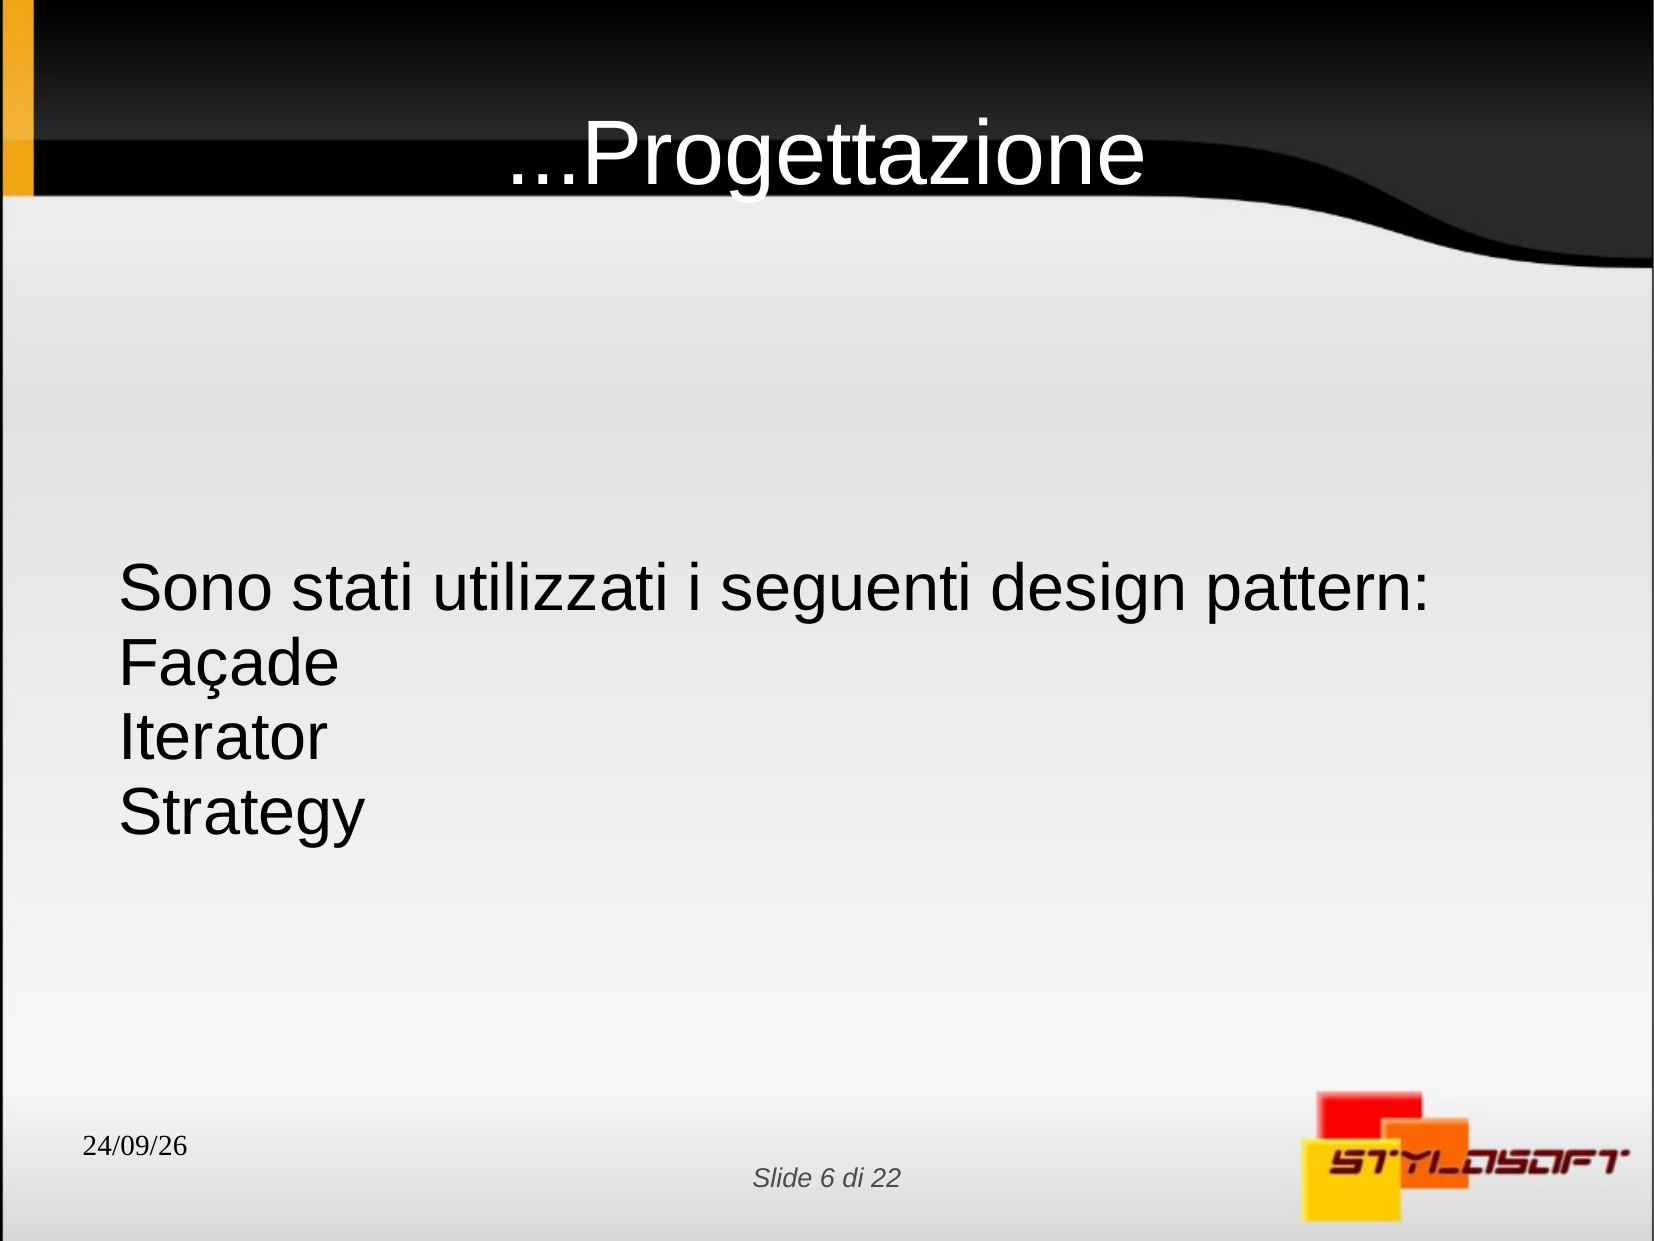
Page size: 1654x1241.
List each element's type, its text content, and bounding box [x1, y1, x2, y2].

subtitle Sono stati utilizzati i seguenti design pattern: Façade Iterator Strategy [82, 297, 1571, 1102]
title ...Progettazione [82, 49, 1571, 257]
text_box Slide <numero> di 22 [0, 1156, 1654, 1241]
picture [0, 0, 1654, 1156]
